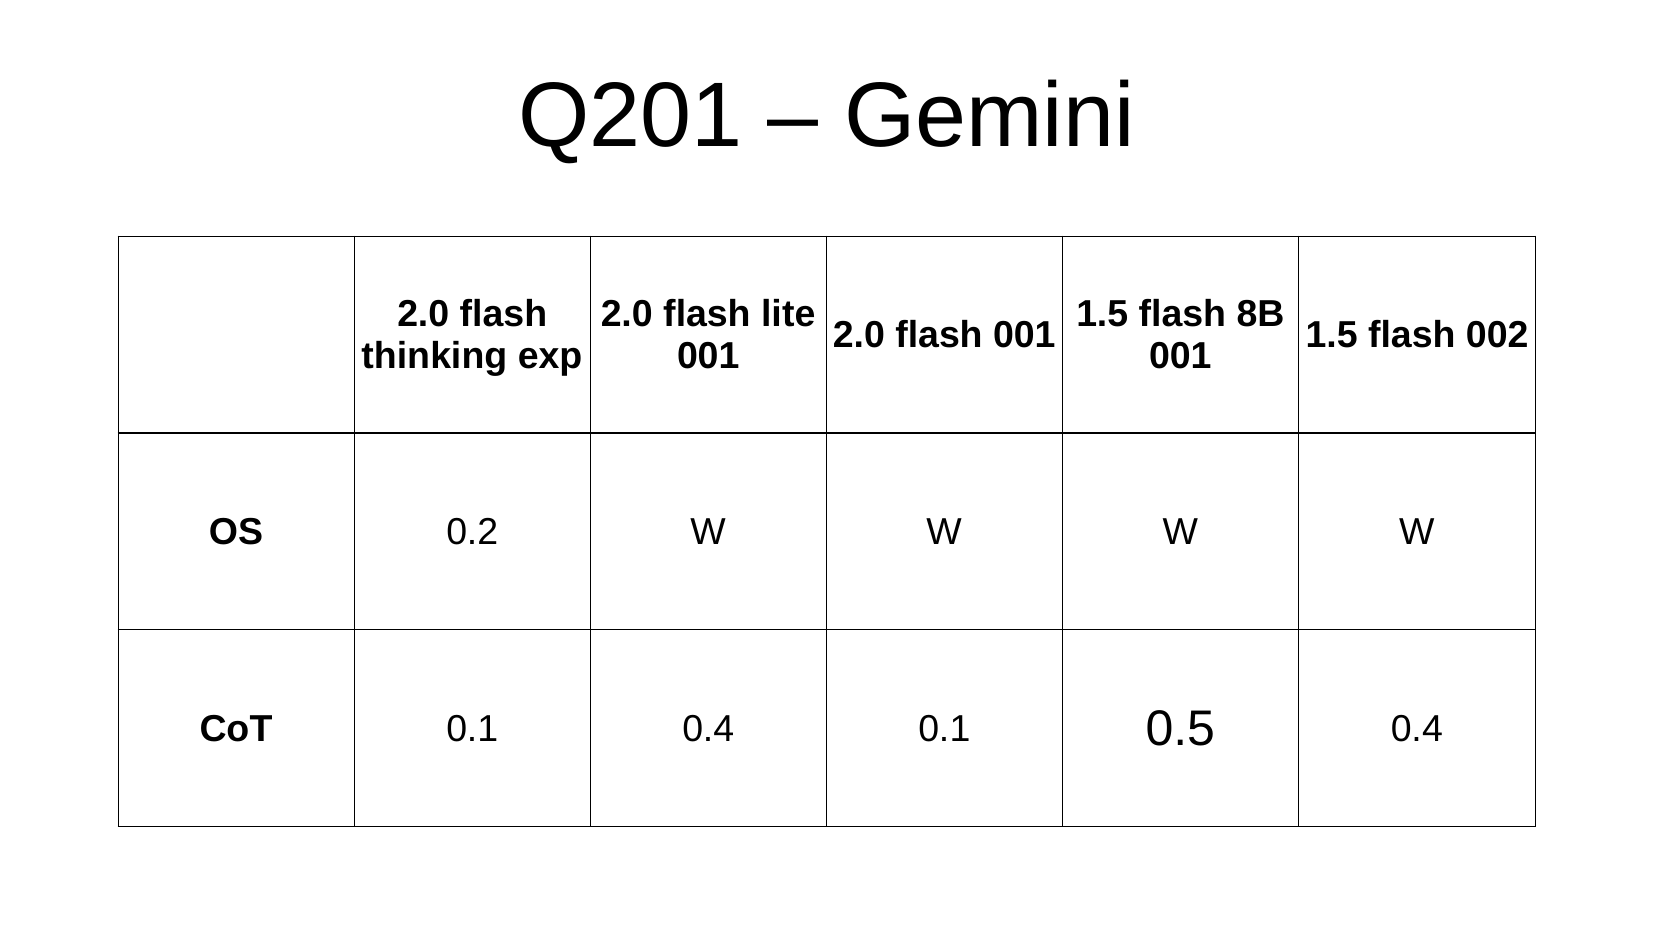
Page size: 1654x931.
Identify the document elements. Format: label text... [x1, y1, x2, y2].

table_cell W [1299, 434, 1535, 629]
table_header [119, 237, 354, 432]
table_cell W [827, 434, 1062, 629]
table_cell 0.4 [591, 630, 826, 826]
table_header 2.0 flash 001 [827, 237, 1062, 432]
table_cell 0.2 [355, 434, 590, 629]
title Q201 – Gemini [82, 37, 1571, 193]
table_header 1.5 flash 8B 001 [1063, 237, 1298, 432]
table_cell 0.4 [1299, 630, 1535, 826]
table_cell CoT [119, 630, 354, 826]
table_header 1.5 flash 002 [1299, 237, 1535, 432]
table_cell W [1063, 434, 1298, 629]
table_cell W [591, 434, 826, 629]
table_cell OS [119, 434, 354, 629]
table_header 2.0 flash thinking exp [355, 237, 590, 432]
table_cell 0.1 [827, 630, 1062, 826]
table_cell 0.1 [355, 630, 590, 826]
table_cell 0.5 [1063, 630, 1298, 826]
table_header 2.0 flash lite 001 [591, 237, 826, 432]
